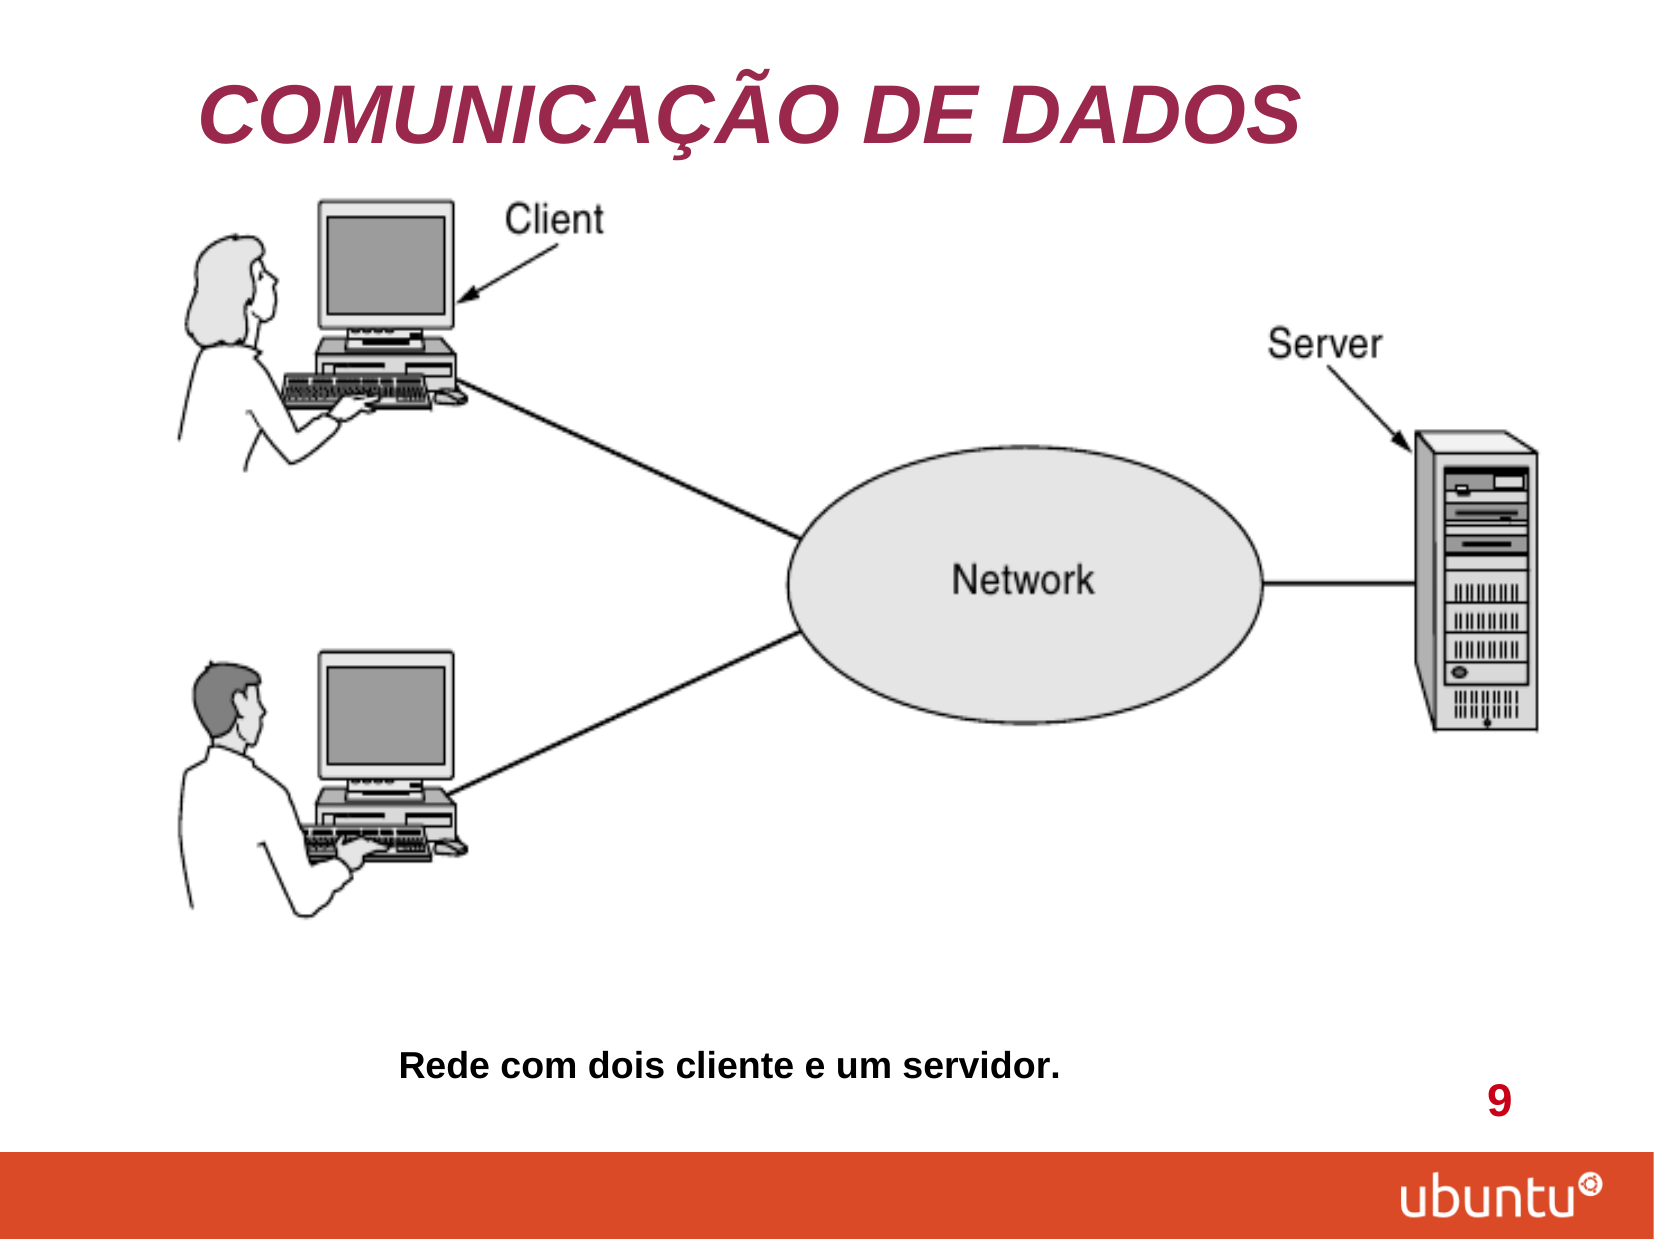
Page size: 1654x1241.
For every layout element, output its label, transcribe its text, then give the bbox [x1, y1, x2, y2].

title COMUNICAÇÃO DE DADOS [5, 7, 1495, 200]
text_box Rede com dois cliente e um servidor. [383, 1033, 1300, 1094]
picture [0, 1152, 1654, 1239]
picture [118, 147, 1595, 1000]
text_box <number> [1473, 1063, 1654, 1134]
